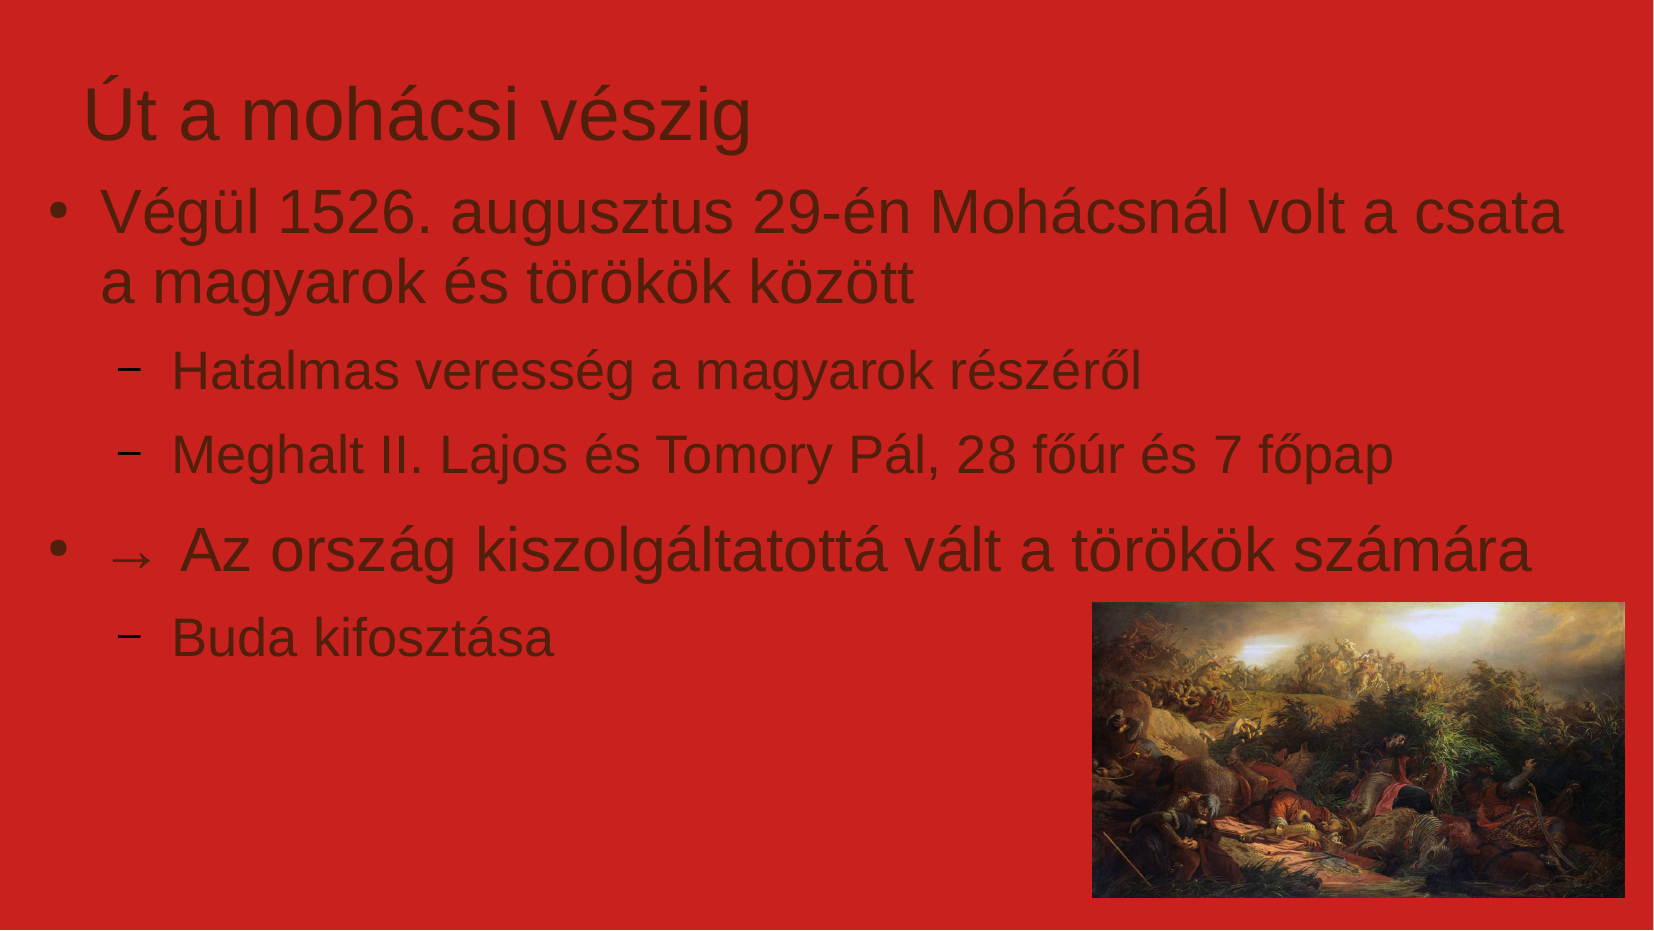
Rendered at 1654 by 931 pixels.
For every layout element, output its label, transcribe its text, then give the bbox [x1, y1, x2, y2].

picture [1092, 602, 1625, 898]
list Végül 1526. augusztus 29-én Mohácsnál volt a csata a magyarok és törökök között Hatalmas veresség a magyarok részéről Meghalt II. Lajos és Tomory Pál, 28 főúr és 7 főpap → Az ország kiszolgáltatottá vált a törökök számára Buda kifosztása [29, 177, 1571, 886]
title Út a mohácsi vészig [82, 37, 1571, 177]
